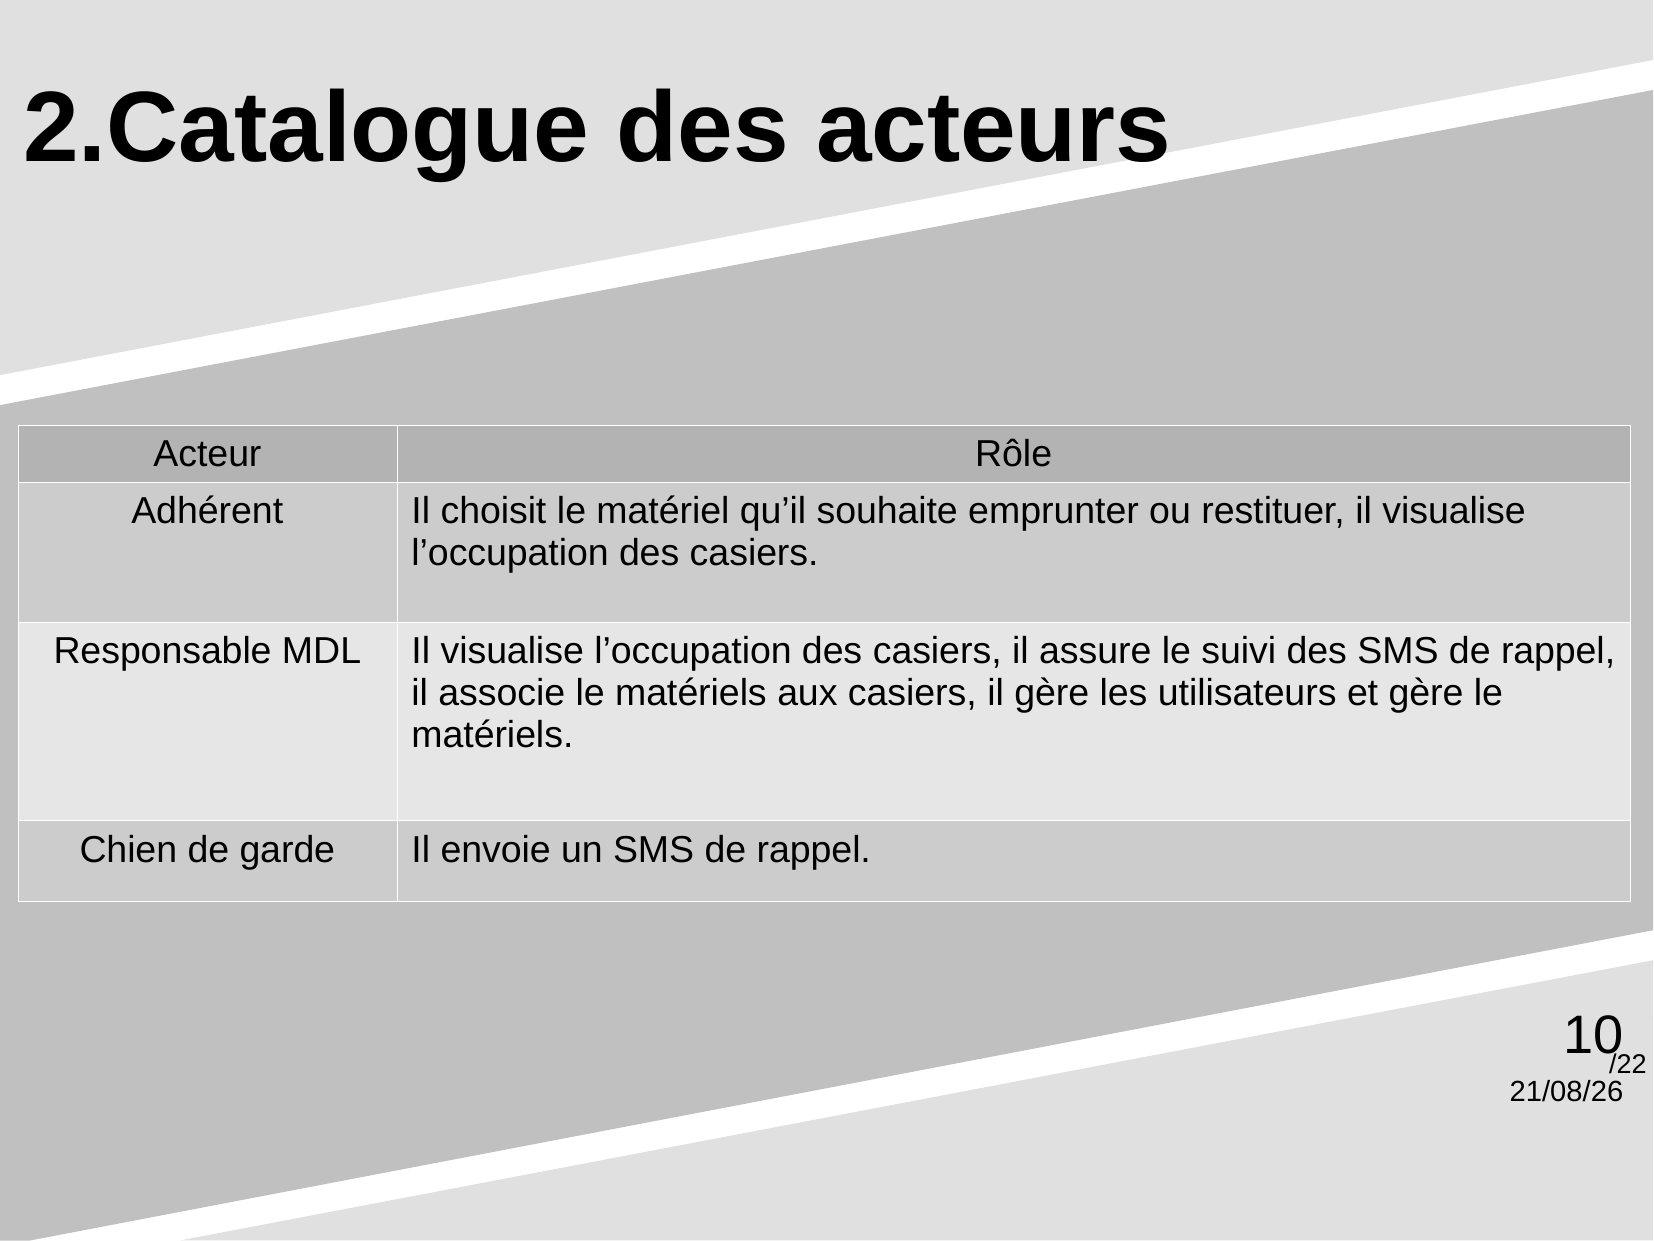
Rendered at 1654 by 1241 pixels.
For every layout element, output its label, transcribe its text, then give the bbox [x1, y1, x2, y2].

table_cell Il envoie un SMS de rappel. [398, 821, 1630, 901]
table_cell Adhérent [19, 483, 397, 622]
table_cell Chien de garde [19, 821, 397, 901]
text_box /22 [1594, 1041, 1653, 1087]
table_header Acteur [19, 426, 397, 482]
table_header Rôle [398, 426, 1630, 482]
table_cell Responsable MDL [19, 623, 397, 820]
table_cell Il visualise l’occupation des casiers, il assure le suivi des SMS de rappel, il associe le matériels aux casiers, il gère les utilisateurs et gère le matériels. [398, 623, 1630, 820]
title 2.Catalogue des acteurs [23, 23, 1512, 231]
table_cell Il choisit le matériel qu’il souhaite emprunter ou restituer, il visualise l’occupation des casiers. [398, 483, 1630, 622]
